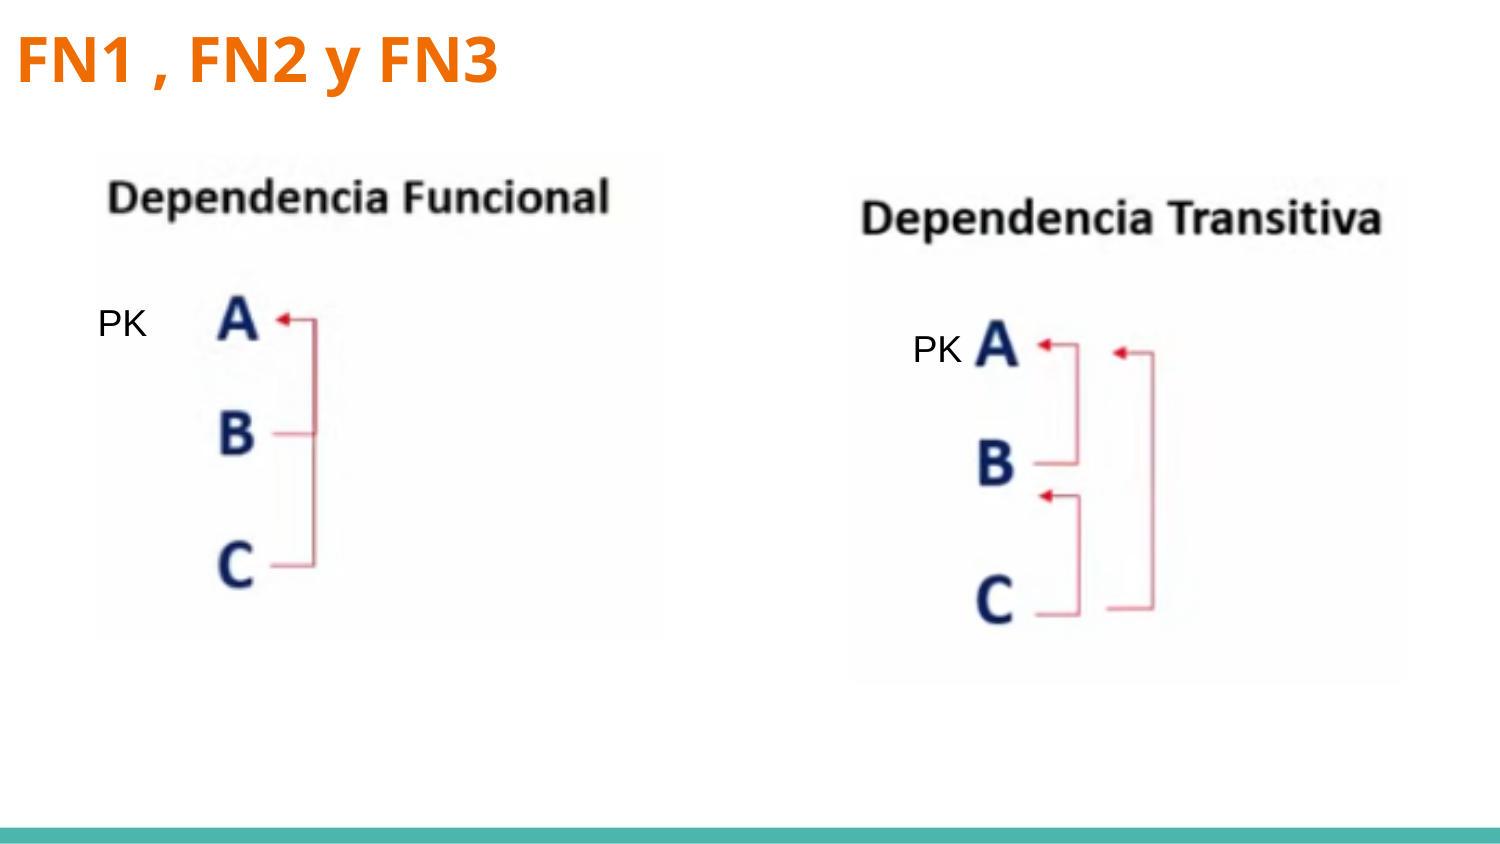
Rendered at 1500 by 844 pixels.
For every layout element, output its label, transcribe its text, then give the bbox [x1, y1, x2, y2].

picture [850, 175, 1406, 686]
text_box PK [82, 295, 213, 353]
text_box PK [897, 321, 1028, 378]
title FN1 , FN2 y FN3 [0, 0, 1398, 116]
picture [94, 153, 662, 641]
